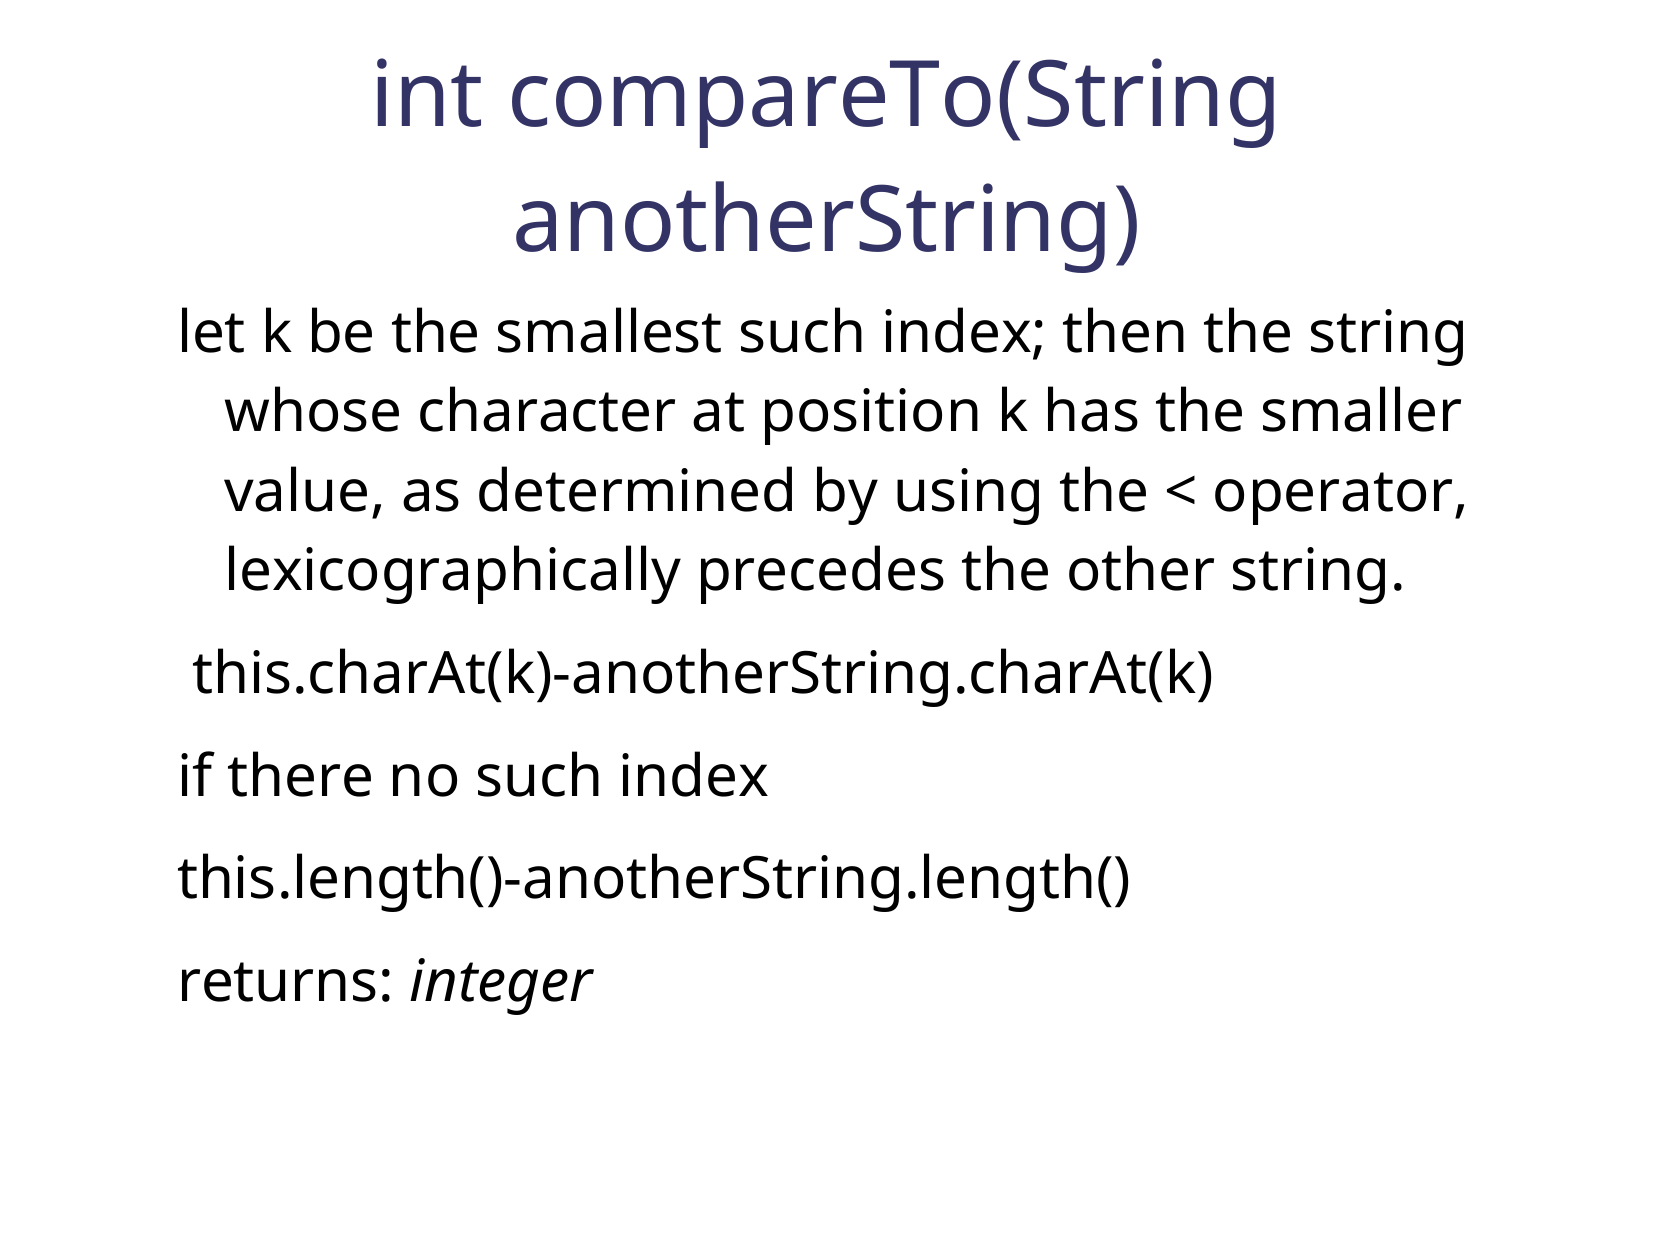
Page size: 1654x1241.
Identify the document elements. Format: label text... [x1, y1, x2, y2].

title int compareTo(String anotherString) [82, 49, 1571, 257]
list let k be the smallest such index; then the string whose character at position k has the smaller value, as determined by using the < operator, lexicographically precedes the other string. this.charAt(k)-anotherString.charAt(k) if there no such index this.length()-anotherString.length() returns: integer [82, 290, 1571, 1094]
